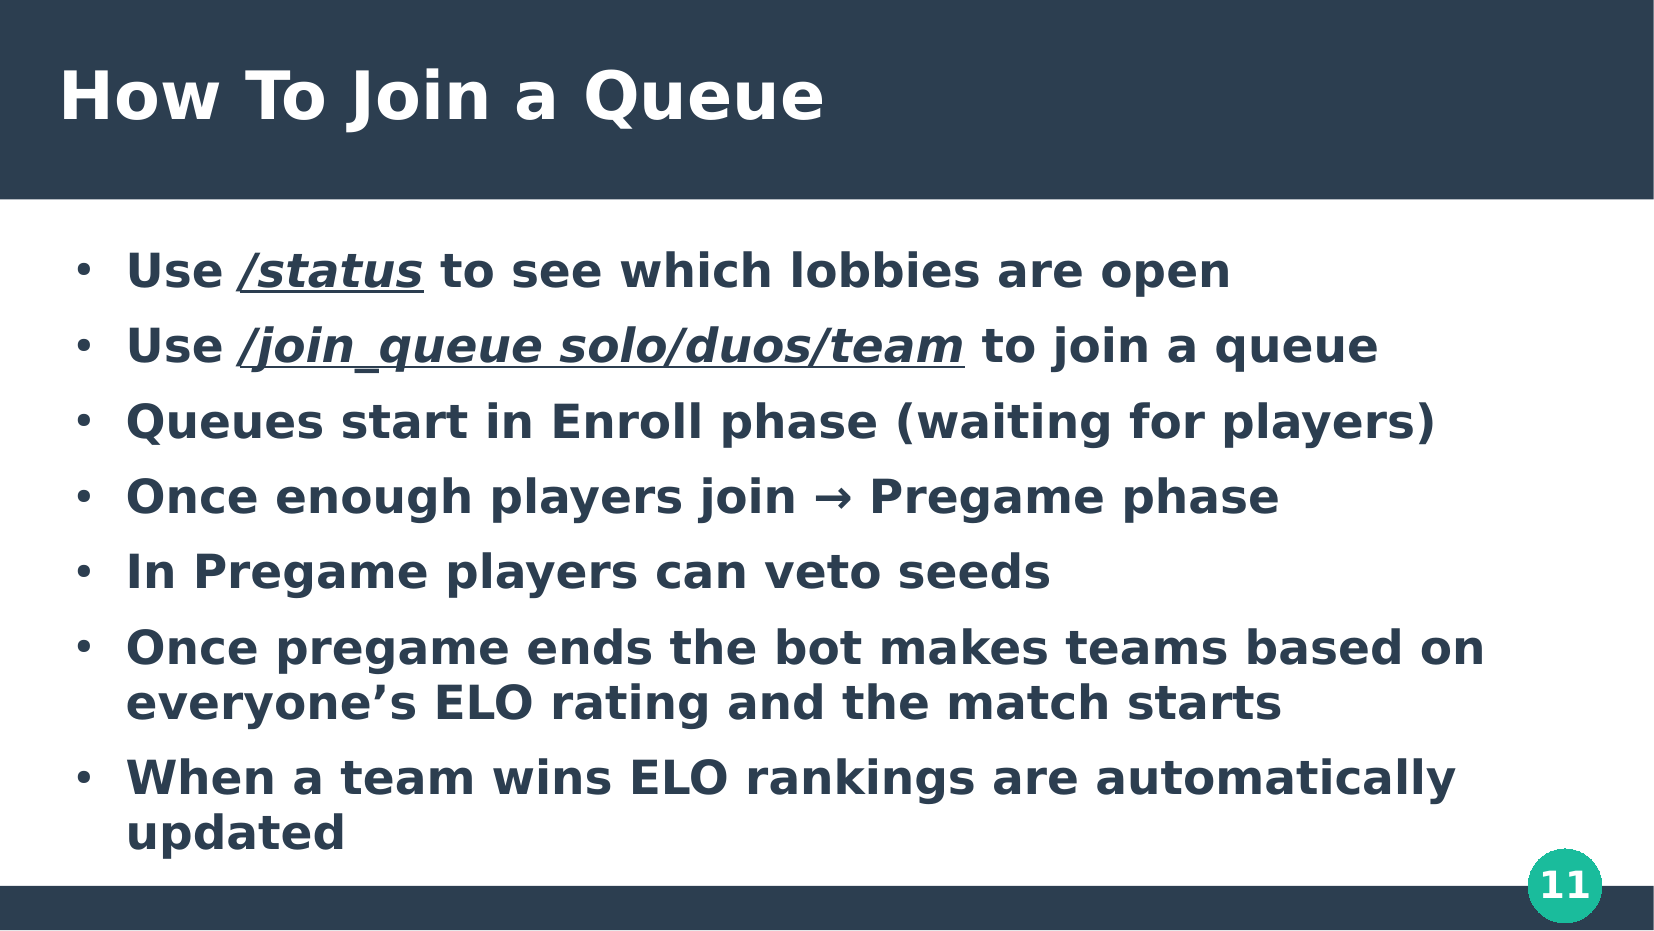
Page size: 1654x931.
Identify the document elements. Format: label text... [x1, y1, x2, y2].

list Use /status to see which lobbies are open Use /join_queue solo/duos/team to join a queue Queues start in Enroll phase (waiting for players) Once enough players join → Pregame phase In Pregame players can veto seeds Once pregame ends the bot makes teams based on everyone’s ELO rating and the match starts When a team wins ELO rankings are automatically updated [59, 243, 1595, 864]
title How To Join a Queue [59, 37, 1595, 155]
